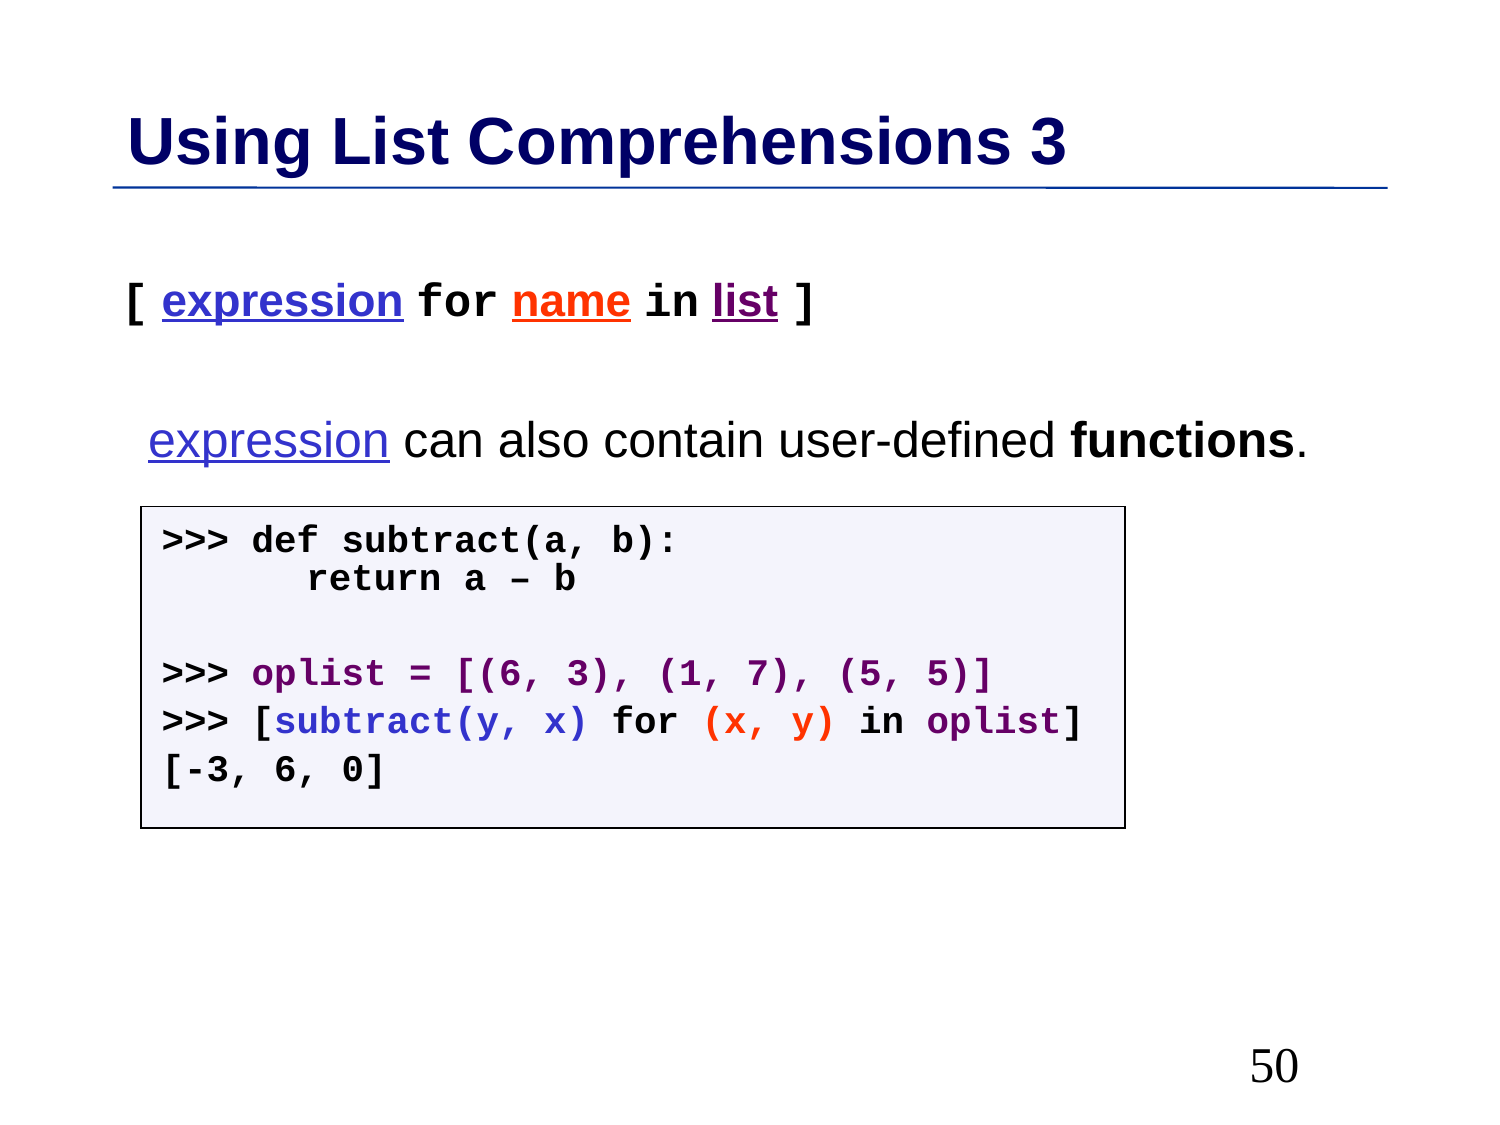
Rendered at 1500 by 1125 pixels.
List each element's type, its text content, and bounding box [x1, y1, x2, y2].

text_box >>> def subtract(a, b): return a – b >>> oplist = [(6, 3), (1, 7), (5, 5)] >>> [subtract(y, x) for (x, y) in oplist] [-3, 6, 0] [145, 514, 1209, 801]
text_box [ expression for name in list ] [120, 277, 895, 343]
text_box <number> [1074, 994, 1387, 1125]
text_box [141, 571, 1126, 829]
title Using List Comprehensions 3 [112, 89, 1388, 185]
list expression can also contain user-defined functions. [112, 277, 1388, 571]
